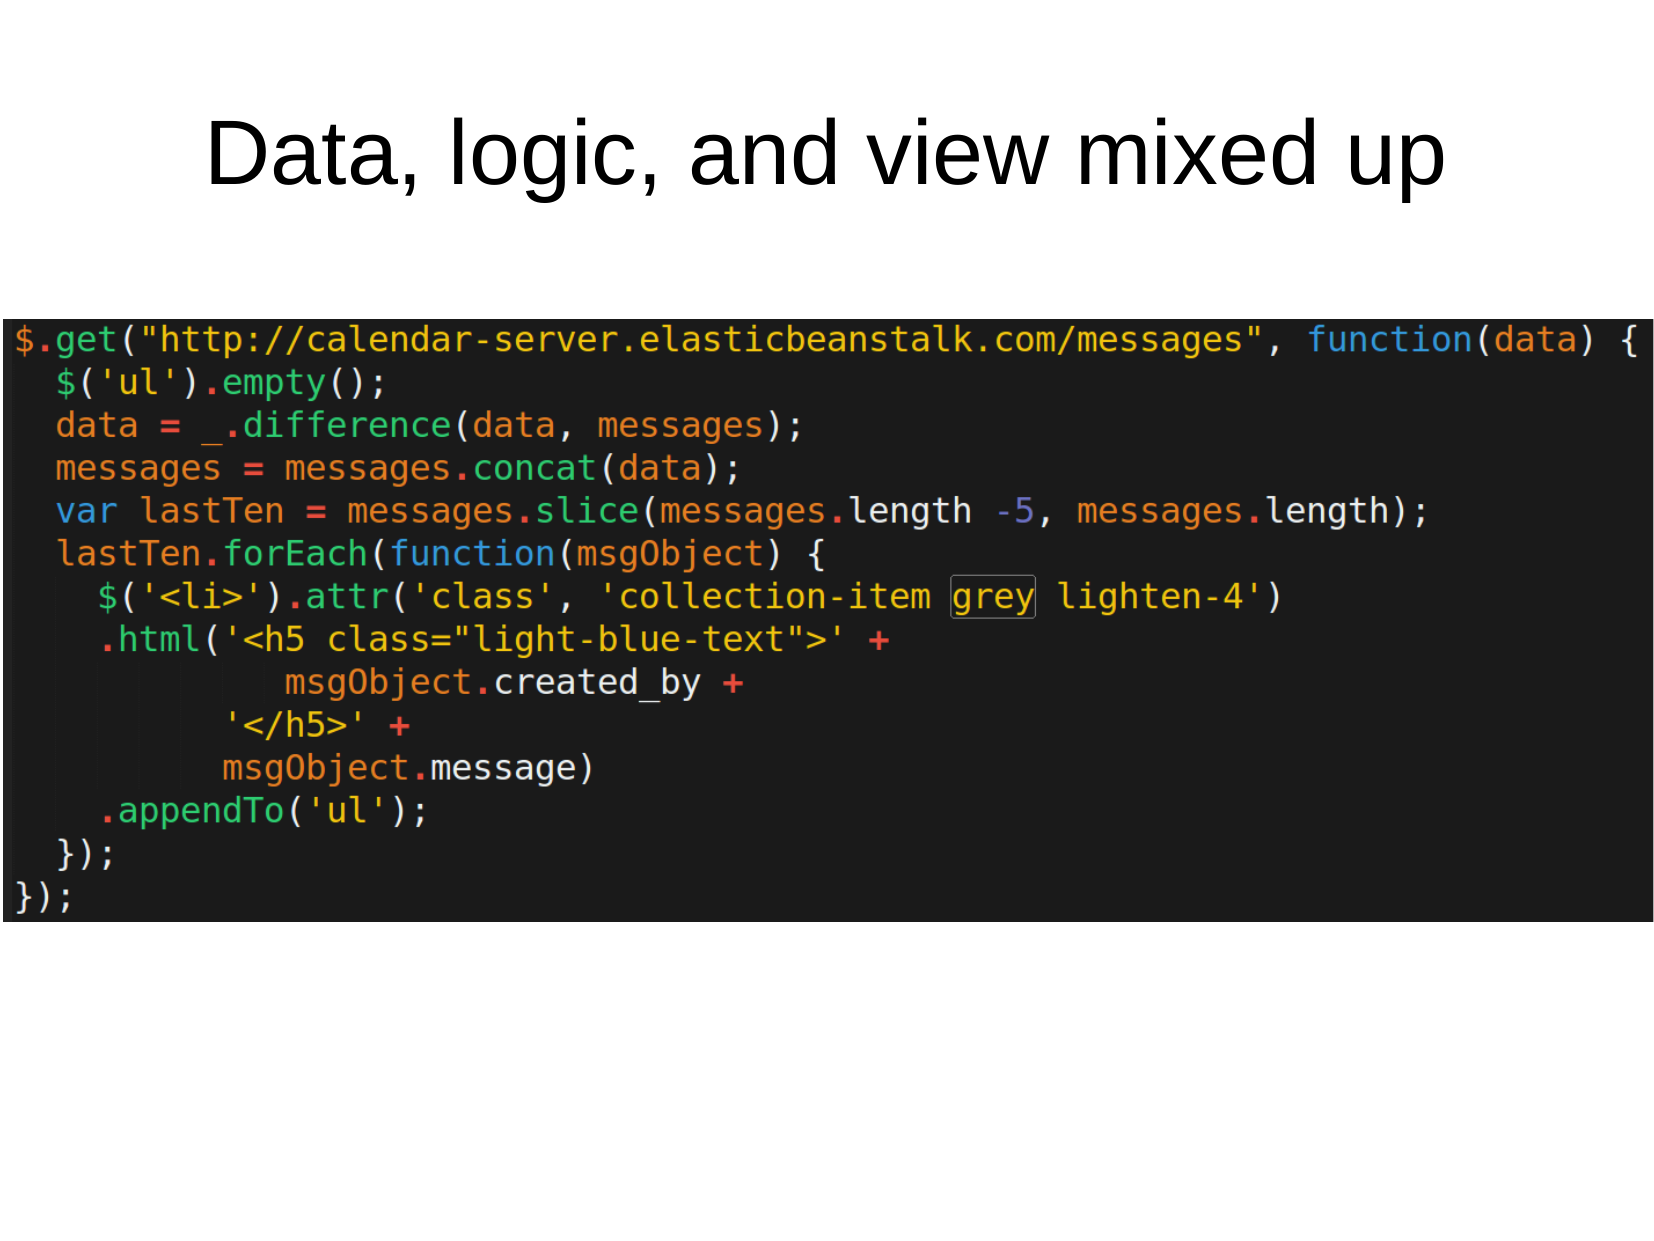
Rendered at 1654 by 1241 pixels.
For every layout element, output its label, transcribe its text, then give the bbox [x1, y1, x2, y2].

title Data, logic, and view mixed up [82, 49, 1571, 257]
picture [3, 319, 1654, 922]
